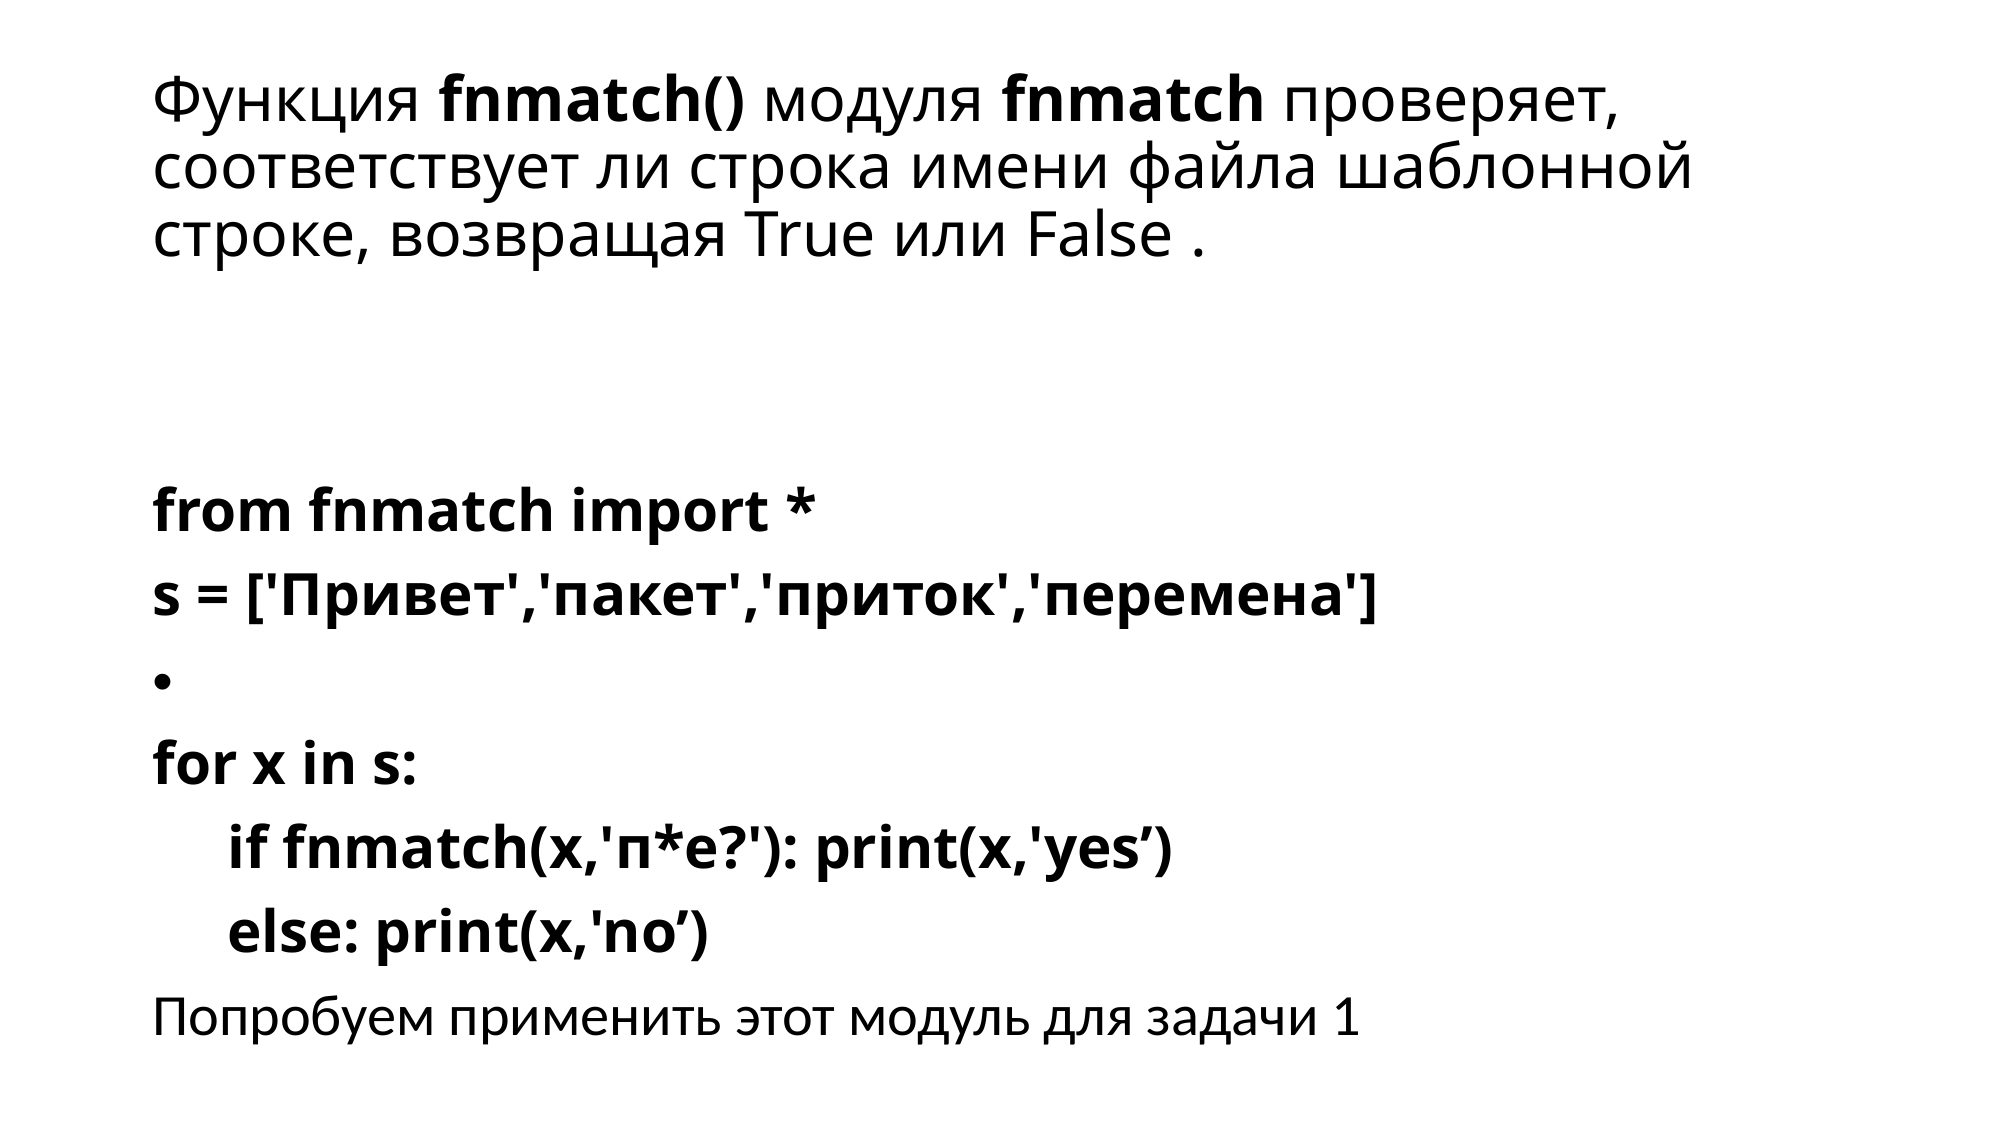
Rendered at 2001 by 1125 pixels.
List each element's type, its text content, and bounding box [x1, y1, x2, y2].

list from fnmatch import * s = ['Привет','пакет','приток','перемена'] for x in s: if fnmatch(x,'п*е?'): print(x,'yes’) else: print(x,'no’) Попробуем применить этот модуль для задачи 1 [137, 299, 1927, 1066]
title Функция fnmatch() модуля fnmatch проверяет, соответствует ли строка имени файла шаблонной строке, возвращая True или False . [137, 59, 1863, 278]
